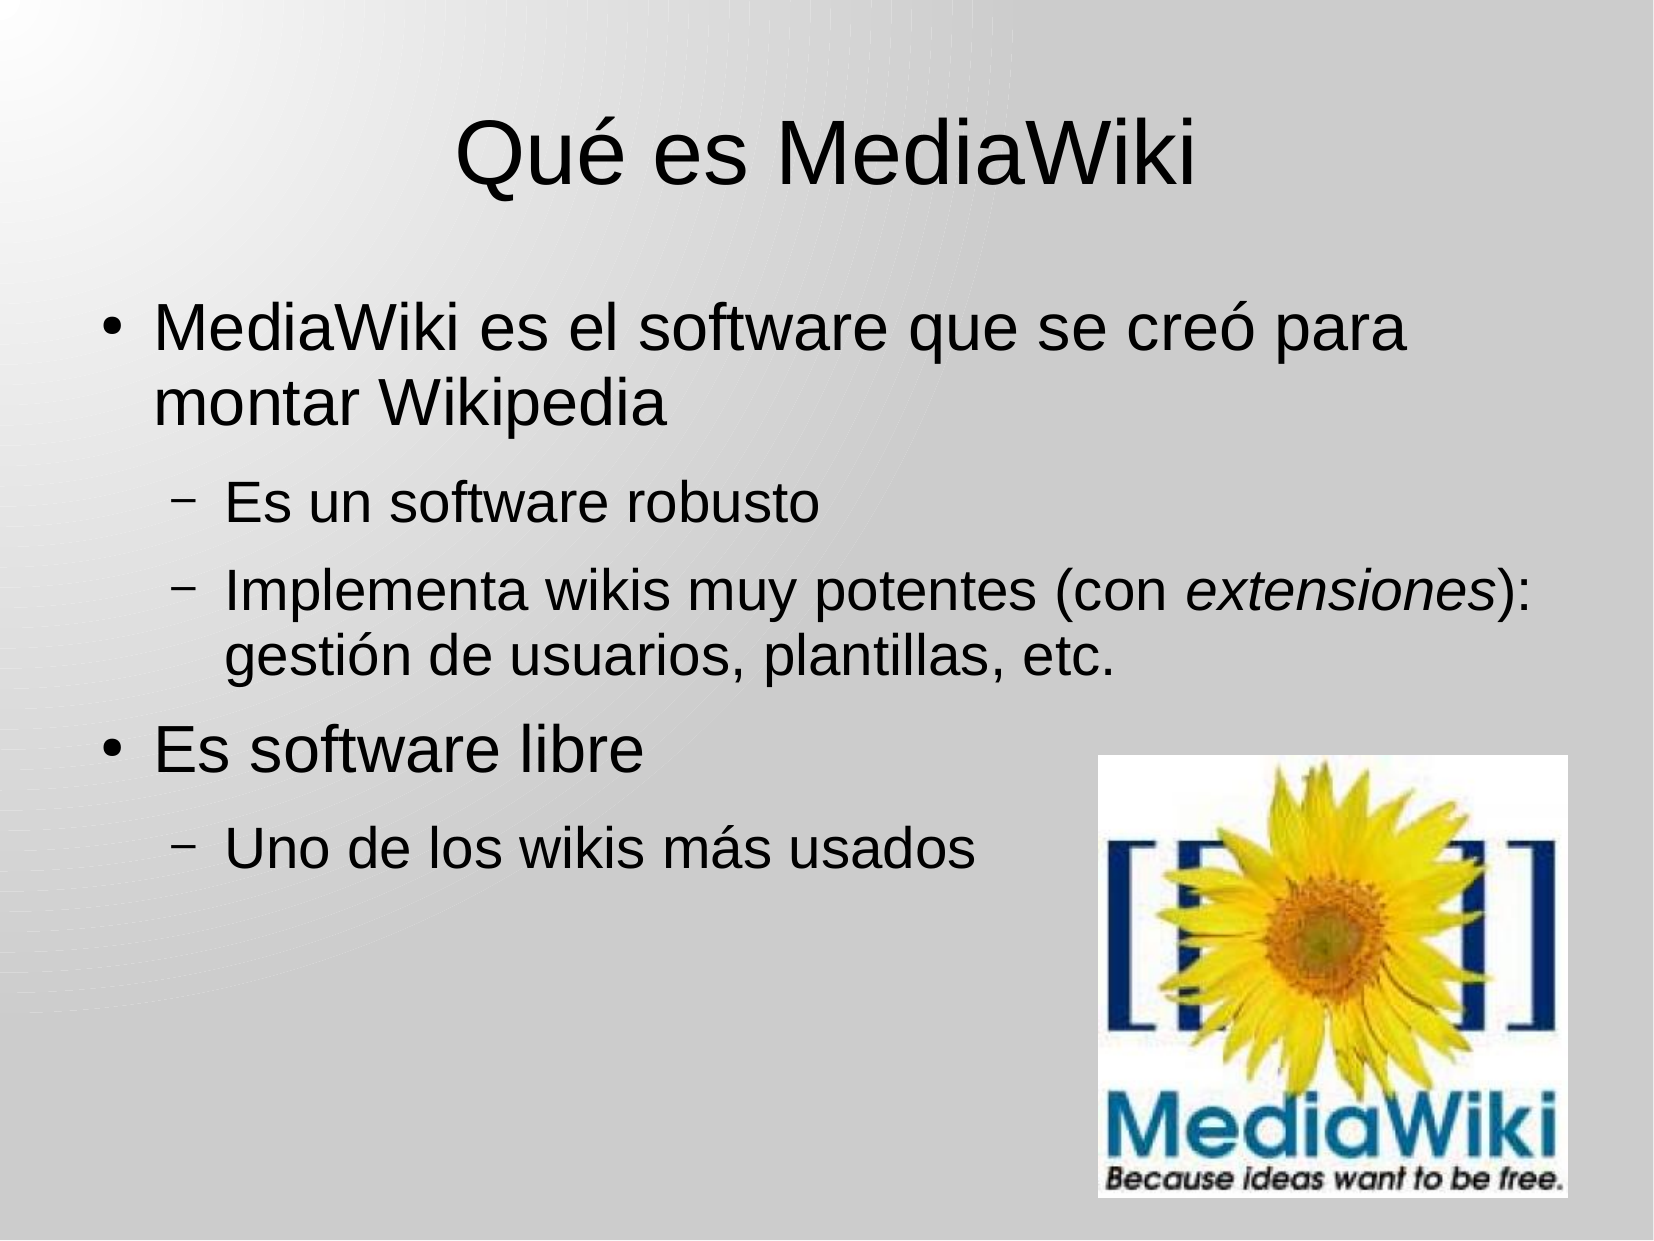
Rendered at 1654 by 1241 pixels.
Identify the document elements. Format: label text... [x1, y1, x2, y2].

picture [1098, 755, 1568, 1199]
title Qué es MediaWiki [82, 49, 1571, 257]
list MediaWiki es el software que se creó para montar Wikipedia Es un software robusto Implementa wikis muy potentes (con extensiones): gestión de usuarios, plantillas, etc. Es software libre Uno de los wikis más usados [82, 290, 1538, 1109]
